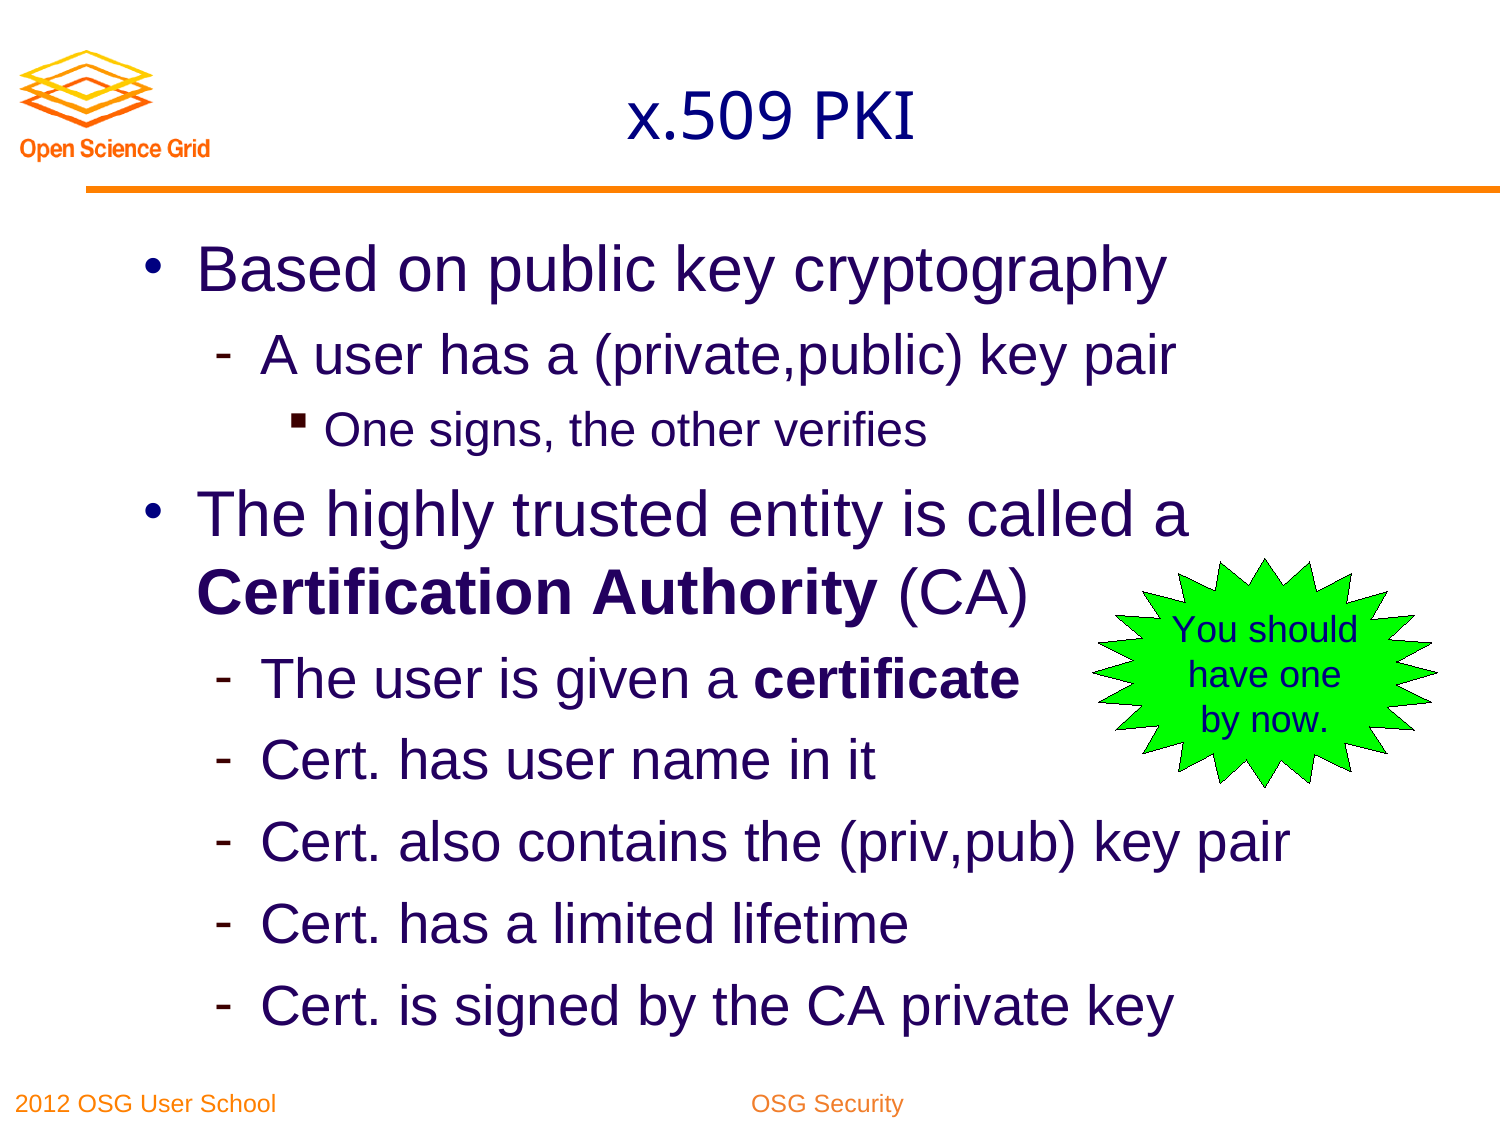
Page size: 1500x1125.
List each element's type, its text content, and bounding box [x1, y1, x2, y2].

picture [0, 27, 201, 179]
list Based on public key cryptography A user has a (private,public) key pair One signs, the other verifies The highly trusted entity is called a Certification Authority (CA) The user is given a certificate Cert. has user name in it Cert. also contains the (priv,pub) key pair Cert. has a limited lifetime Cert. is signed by the CA private key [127, 218, 1403, 1053]
text_box You should have one by now. [1092, 558, 1438, 788]
title x.509 PKI [201, 18, 1342, 207]
